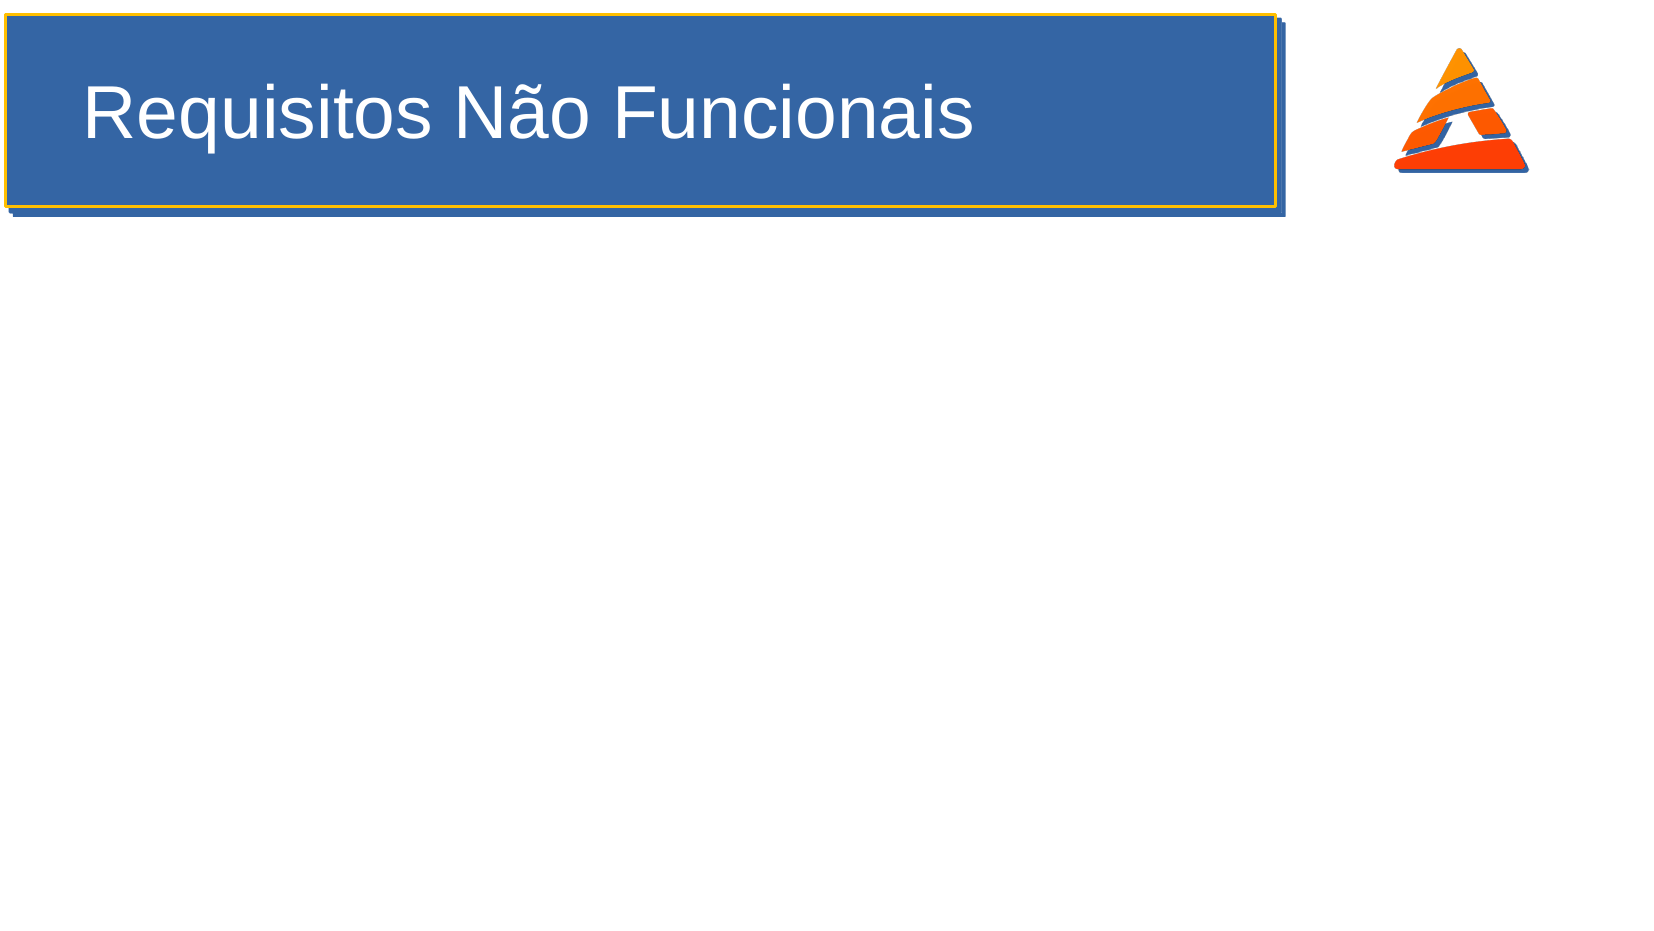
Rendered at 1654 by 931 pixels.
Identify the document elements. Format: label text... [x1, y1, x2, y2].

picture [1312, 37, 1613, 188]
title Requisitos Não Funcionais [82, 35, 1235, 189]
